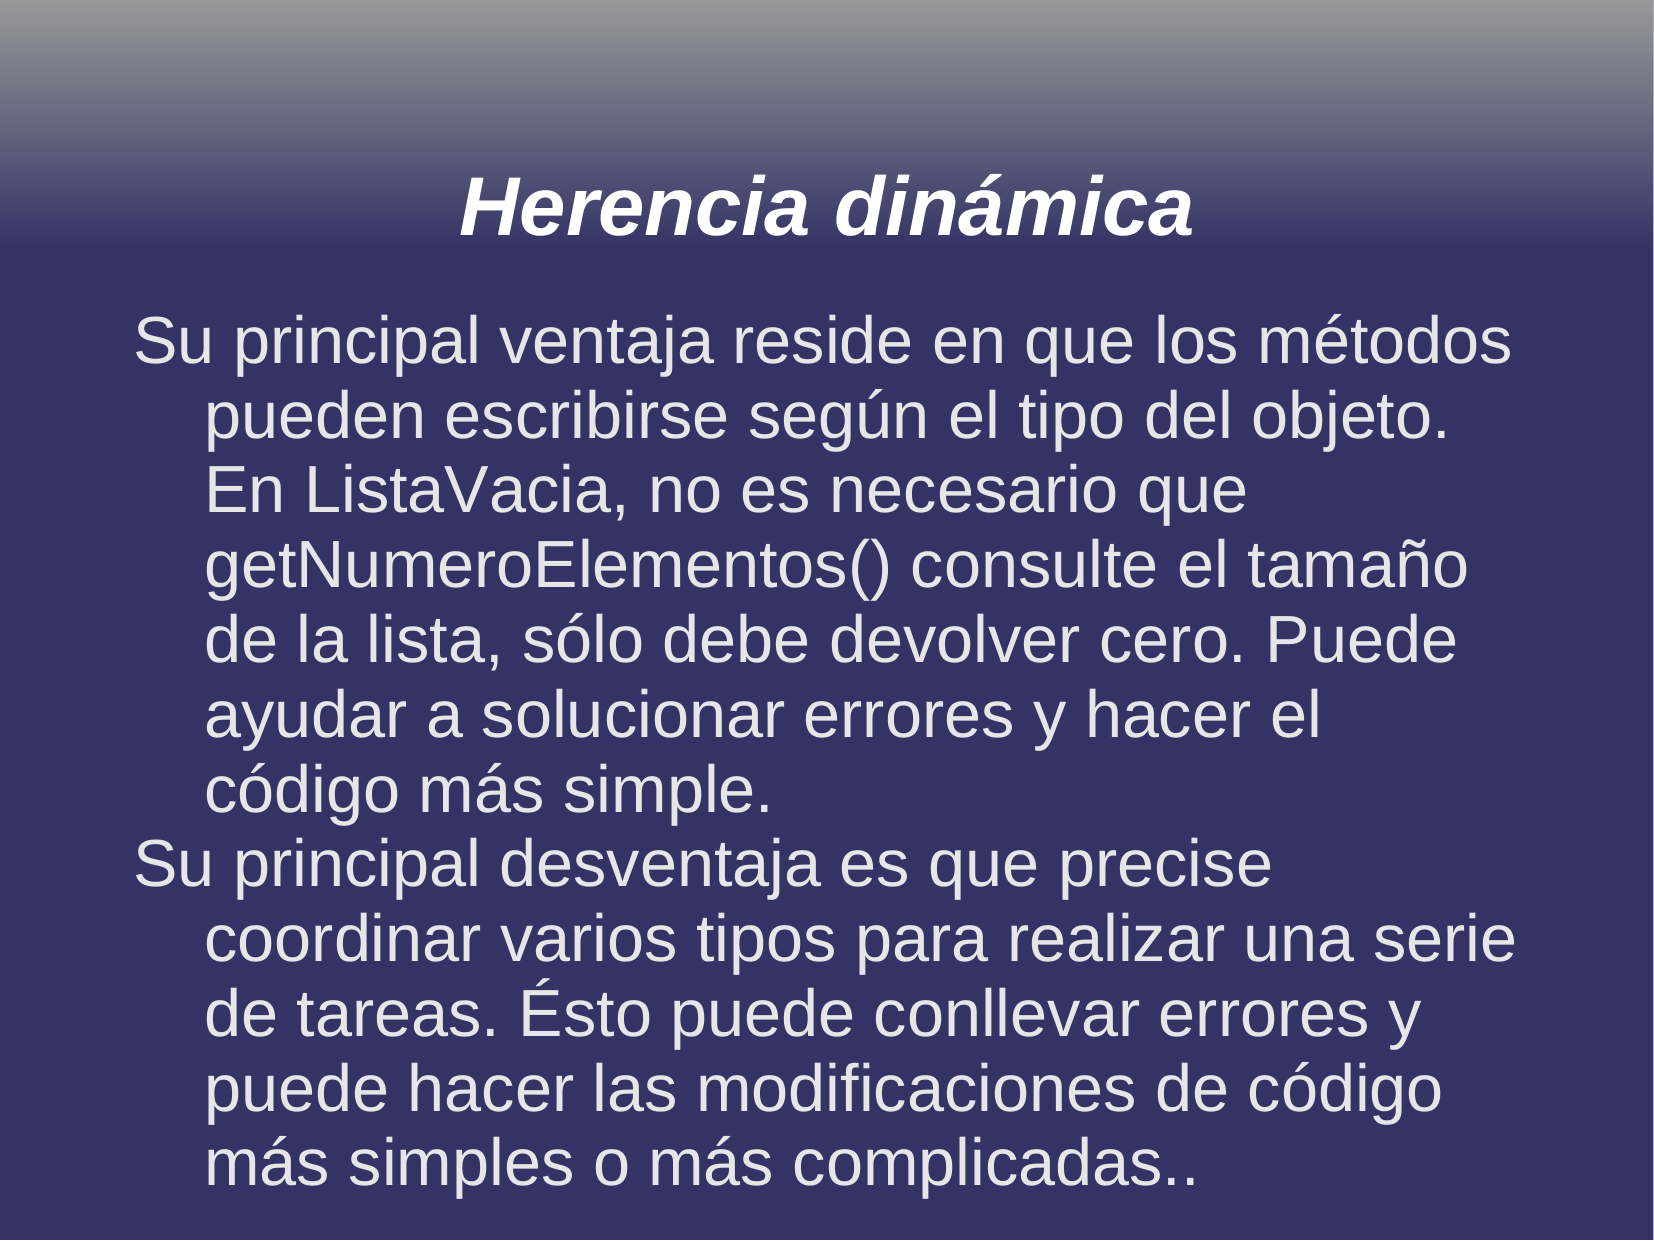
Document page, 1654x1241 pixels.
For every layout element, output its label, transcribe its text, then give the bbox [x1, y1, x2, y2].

title Herencia dinámica [121, 103, 1534, 302]
list Su principal ventaja reside en que los métodos pueden escribirse según el tipo del objeto. En ListaVacia, no es necesario que getNumeroElementos() consulte el tamaño de la lista, sólo debe devolver cero. Puede ayudar a solucionar errores y hacer el código más simple. Su principal desventaja es que precise coordinar varios tipos para realizar una serie de tareas. Ésto puede conllevar errores y puede hacer las modificaciones de código más simples o más complicadas.. [121, 302, 1534, 1223]
